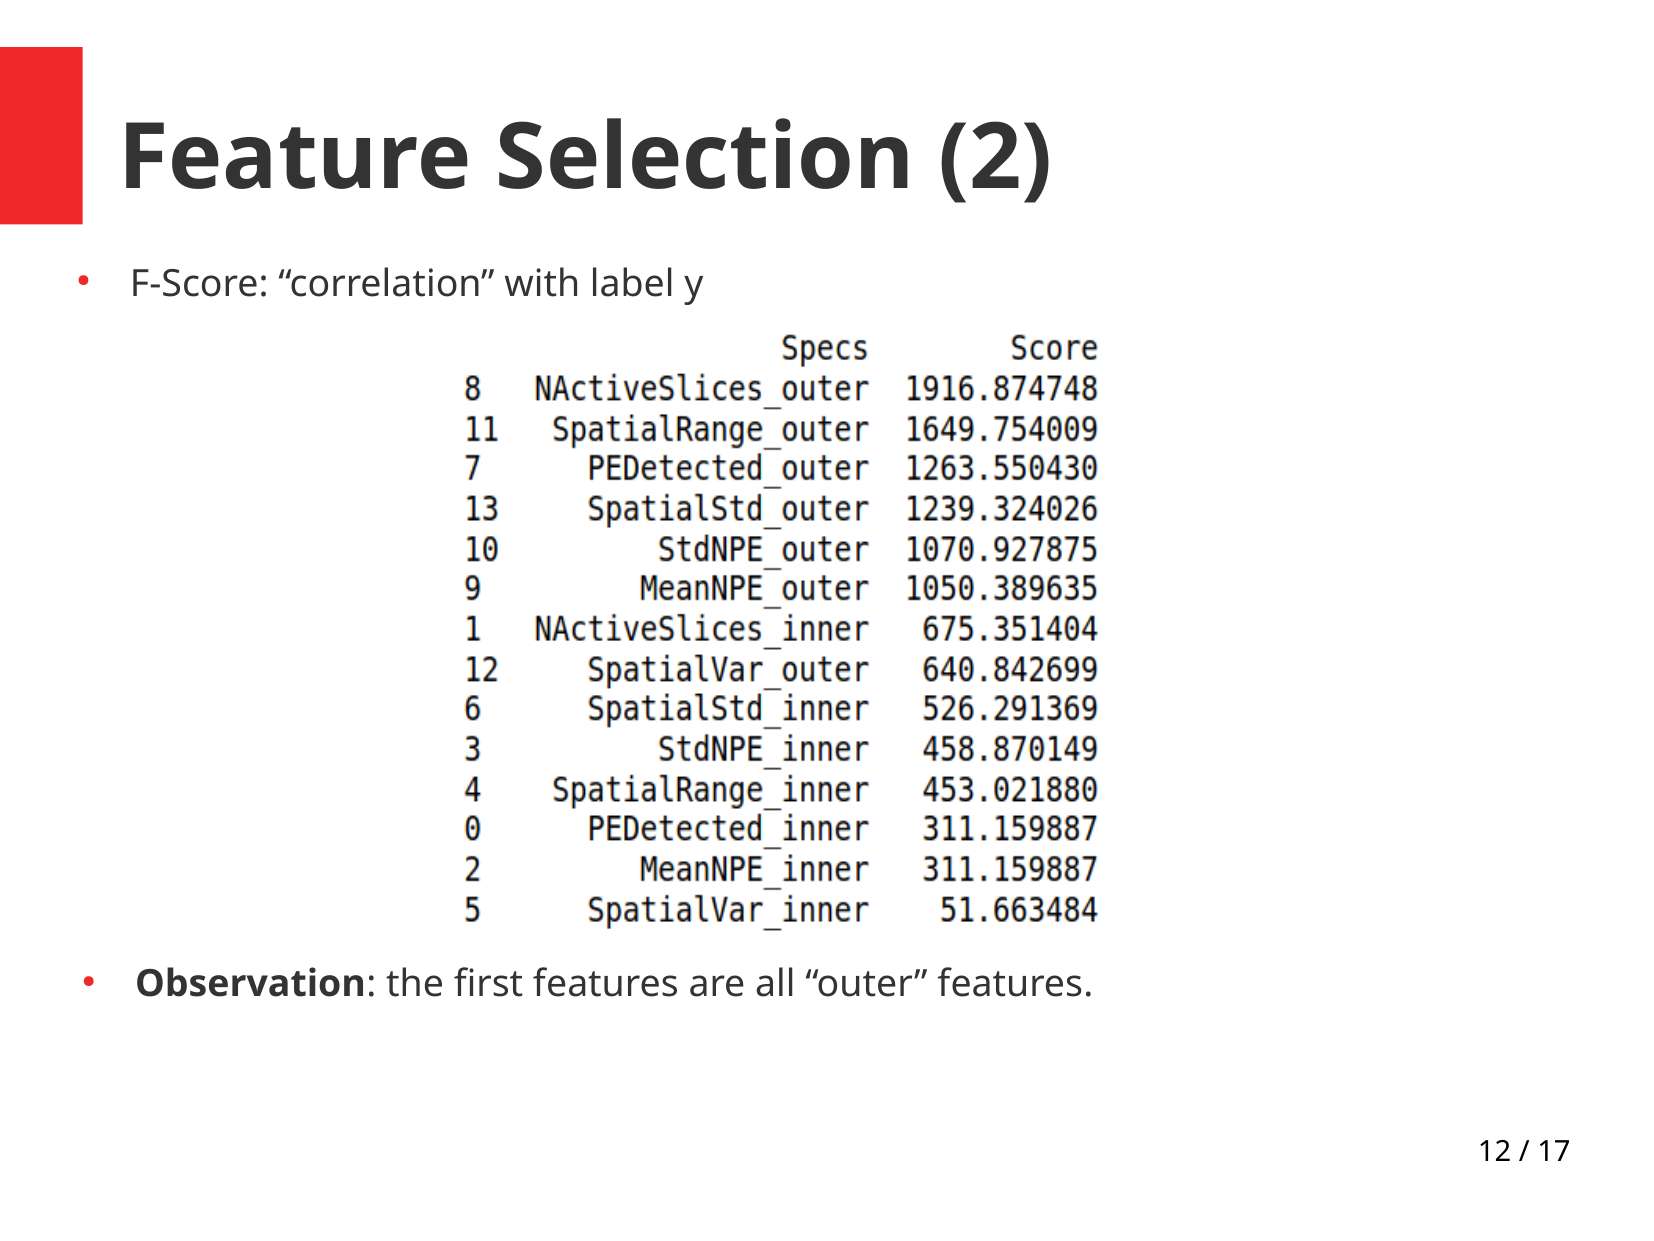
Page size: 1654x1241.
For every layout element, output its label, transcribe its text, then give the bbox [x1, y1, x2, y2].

picture [443, 330, 1123, 952]
list F-Score: “correlation” with label y [59, 256, 1583, 308]
title Feature Selection (2) [118, 49, 1571, 256]
list Observation: the first features are all “outer” features. [64, 956, 1560, 1123]
